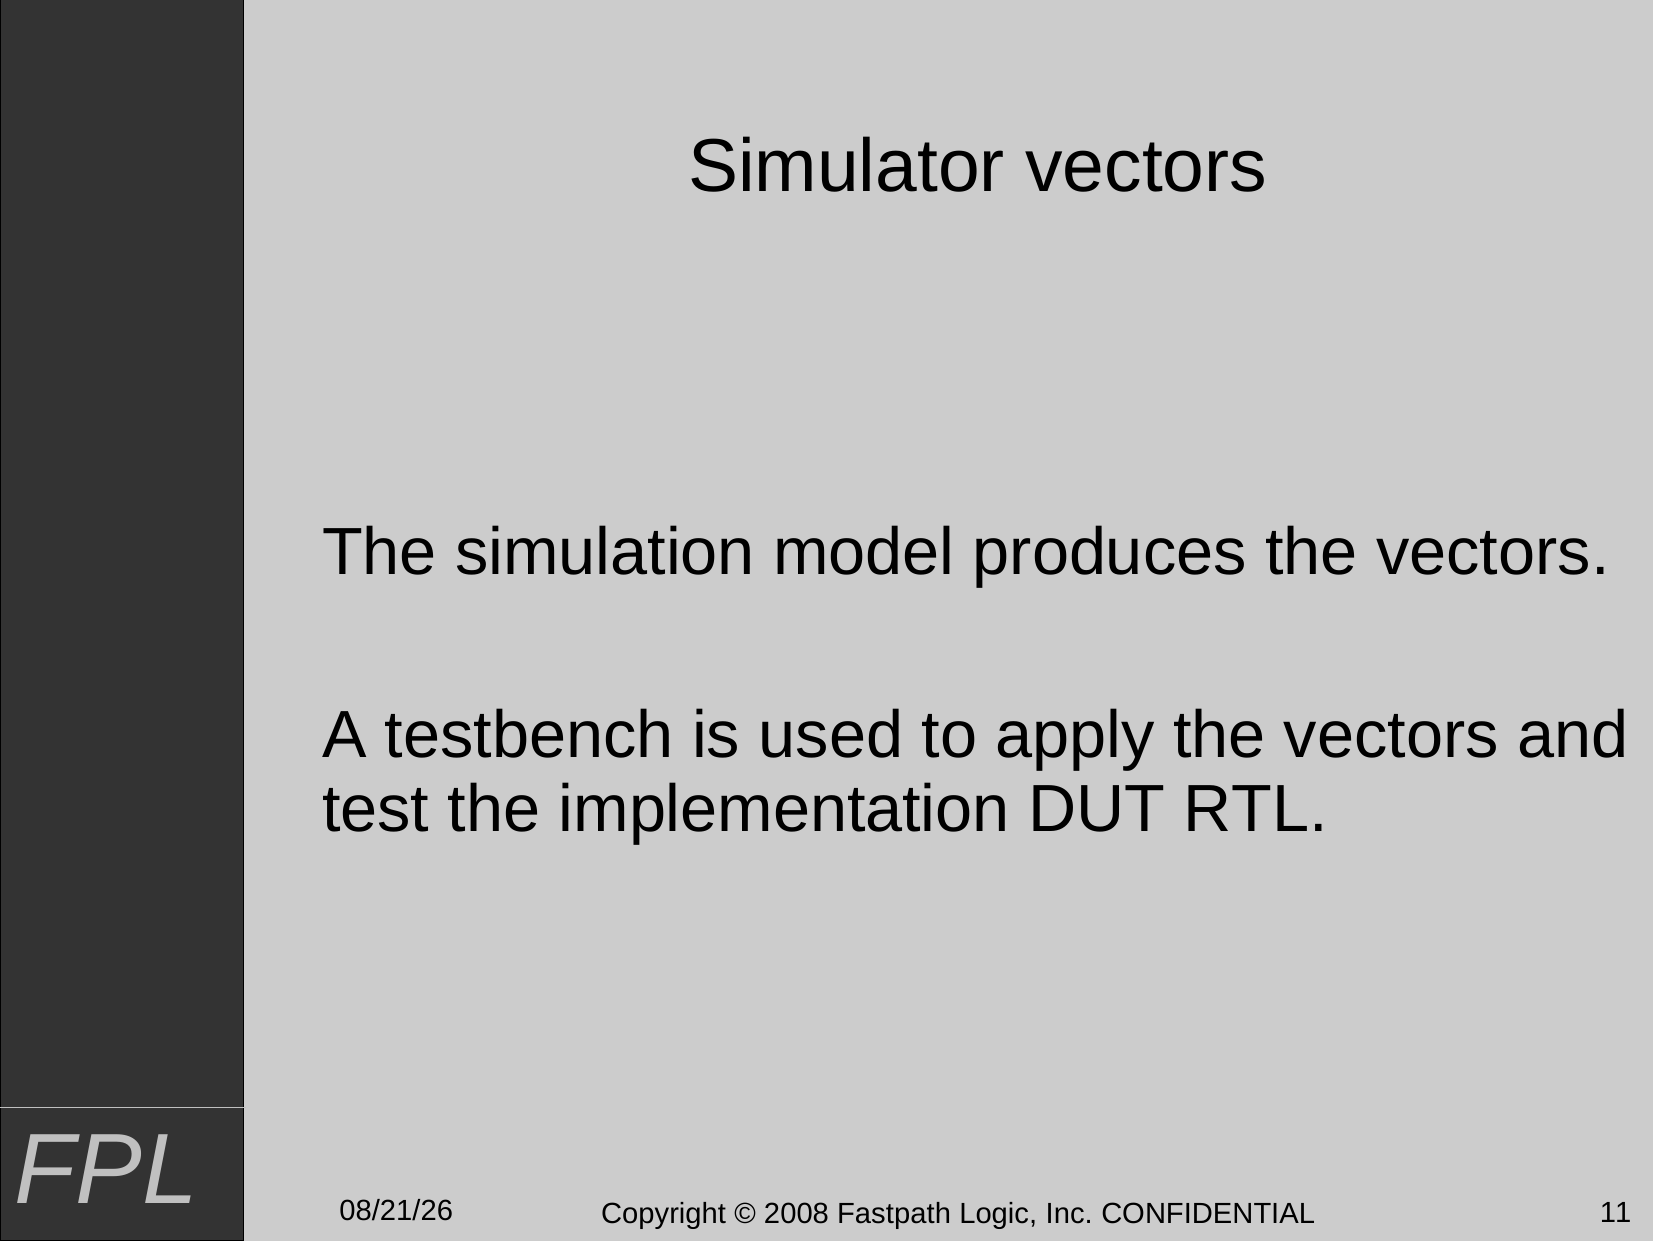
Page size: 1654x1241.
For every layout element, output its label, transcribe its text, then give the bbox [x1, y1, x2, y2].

title Simulator vectors [426, 57, 1529, 272]
subtitle The simulation model produces the vectors. A testbench is used to apply the vectors and test the implementation DUT RTL. [322, 272, 1634, 1179]
